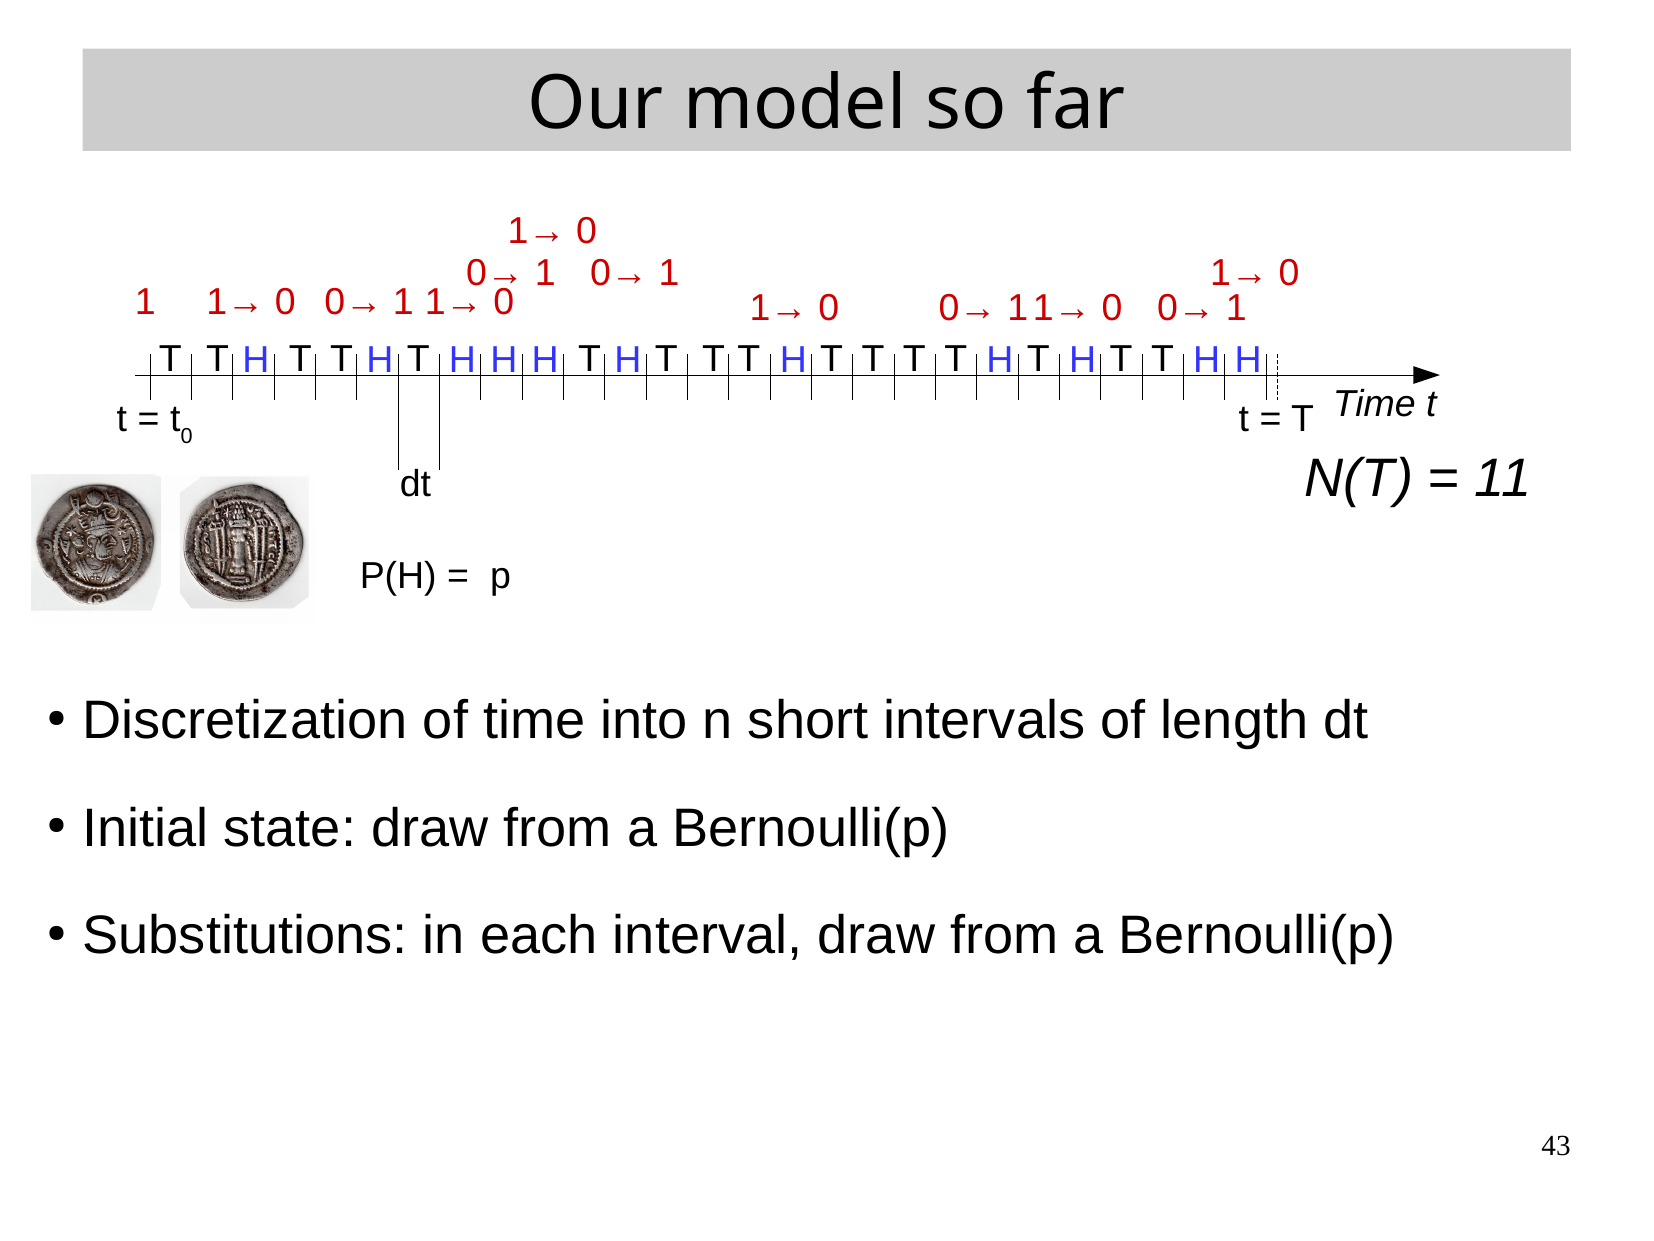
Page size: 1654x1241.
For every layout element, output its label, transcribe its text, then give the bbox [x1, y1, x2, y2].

text_box H [434, 331, 475, 388]
text_box T [687, 330, 722, 387]
text_box T [640, 330, 687, 387]
text_box Time t [1318, 375, 1514, 432]
text_box T [929, 336, 971, 387]
text_box H [1219, 331, 1280, 388]
text_box P(H) = p [345, 546, 571, 607]
text_box T [412, 331, 434, 387]
text_box H [765, 336, 826, 388]
text_box 0→ 1 [575, 243, 696, 301]
text_box T [191, 331, 227, 387]
text_box 1→ 0 [734, 279, 855, 336]
text_box H [1178, 336, 1219, 388]
text_box T [722, 330, 765, 387]
text_box 0→ 1 [451, 243, 572, 301]
text_box 1→ 0 [1195, 243, 1316, 301]
text_box T [563, 330, 624, 387]
text_box T [888, 330, 929, 387]
text_box t = T [1223, 390, 1333, 447]
text_box 1 [120, 273, 191, 331]
text_box 1→ 0 [191, 273, 309, 331]
text_box t = t0 [101, 390, 211, 456]
text_box 0→ 1 [923, 279, 1044, 336]
text_box T [144, 330, 191, 387]
text_box T [826, 336, 846, 387]
text_box 1→ 0 [1044, 279, 1139, 336]
text_box 1→ 0 [430, 273, 530, 331]
title Our model so far [82, 49, 1571, 151]
text_box T [1115, 336, 1136, 387]
text_box T [846, 330, 888, 387]
text_box Discretization of time into n short intervals of length dt Initial state: draw from a Bernoulli(p) Substitutions: in each interval, draw from a Bernoulli(p) [32, 681, 1546, 1216]
text_box T [1136, 330, 1178, 387]
picture [30, 474, 316, 625]
text_box N(T) = 11 [1290, 439, 1576, 529]
text_box 0→ 1 [1142, 279, 1263, 336]
text_box H [475, 331, 516, 388]
text_box H [971, 336, 1032, 388]
text_box dt [385, 454, 462, 512]
text_box H [351, 331, 412, 388]
text_box 0→ 1 [309, 273, 430, 331]
text_box T [315, 331, 351, 387]
text_box H [599, 331, 660, 388]
text_box H [516, 331, 577, 388]
text_box T [288, 331, 315, 387]
text_box H [1054, 336, 1115, 388]
text_box T [1032, 336, 1054, 387]
text_box H [227, 331, 288, 388]
text_box 1→ 0 [492, 202, 613, 260]
